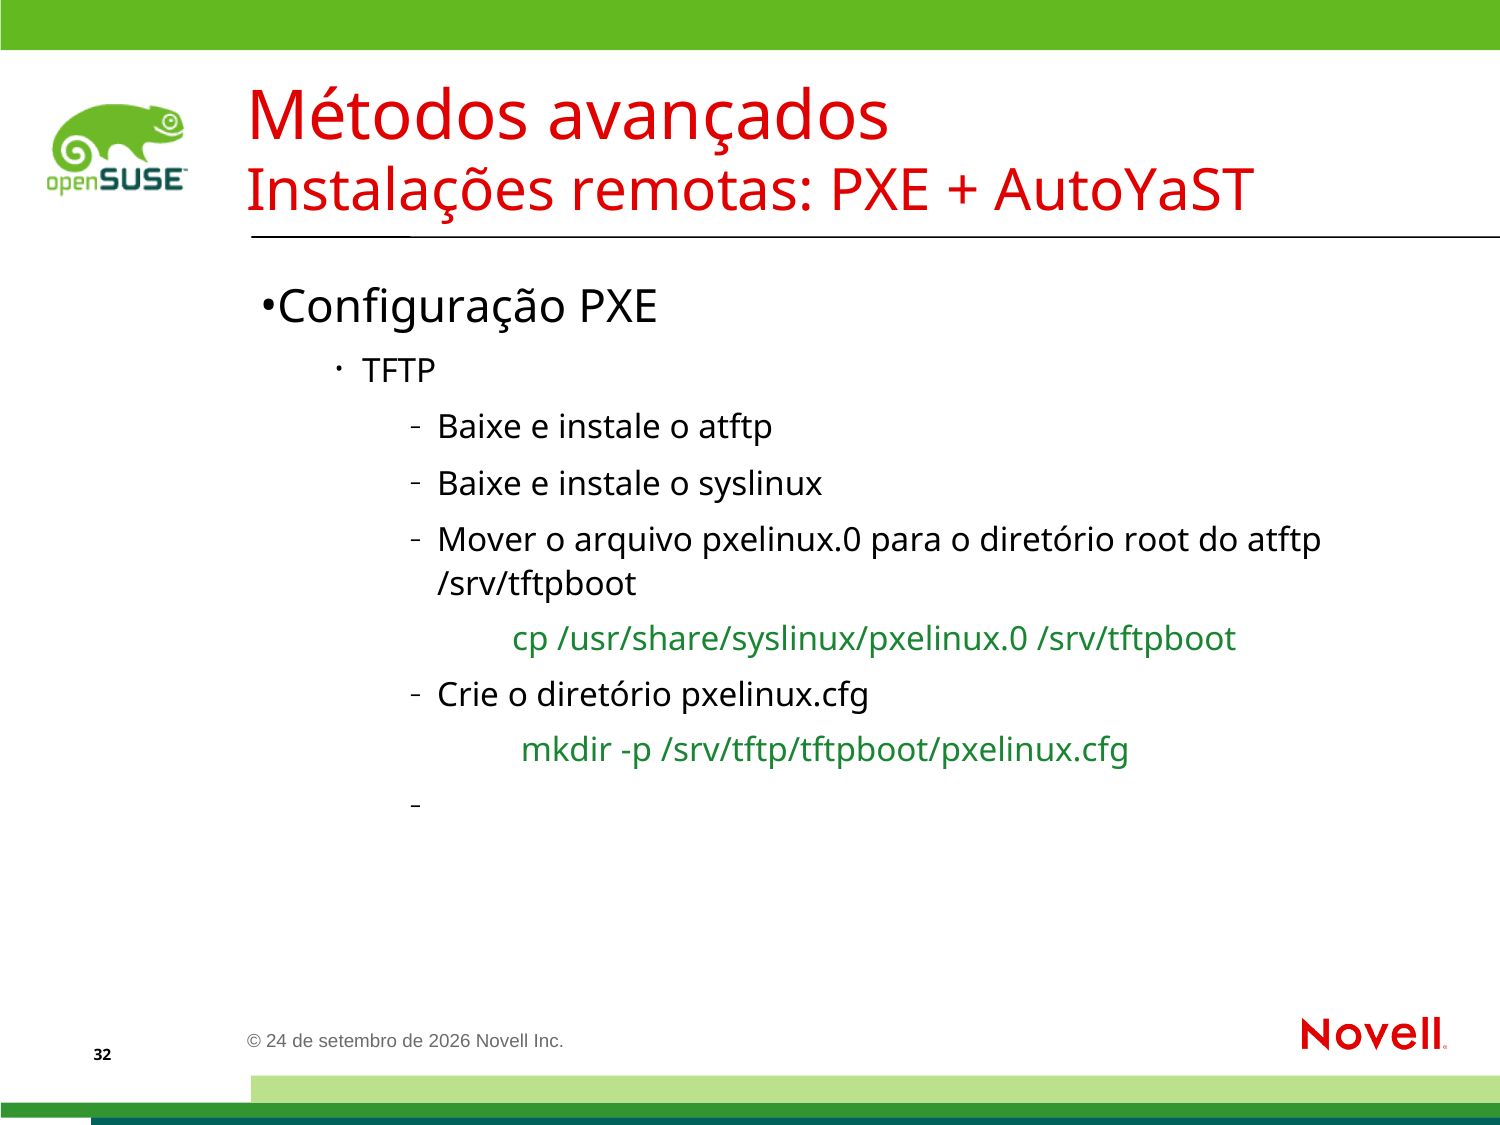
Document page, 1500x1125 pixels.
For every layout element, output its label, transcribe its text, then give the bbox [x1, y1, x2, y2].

title Métodos avançados Instalações remotas: PXE + AutoYaST [246, 60, 1409, 239]
picture [47, 104, 188, 197]
picture [1295, 1026, 1453, 1056]
list Configuração PXE TFTP Baixe e instale o atftp Baixe e instale o syslinux Mover o arquivo pxelinux.0 para o diretório root do atftp /srv/tftpboot cp /usr/share/syslinux/pxelinux.0 /srv/tftpboot Crie o diretório pxelinux.cfg mkdir -p /srv/tftp/tftpboot/pxelinux.cfg [245, 267, 1458, 1026]
